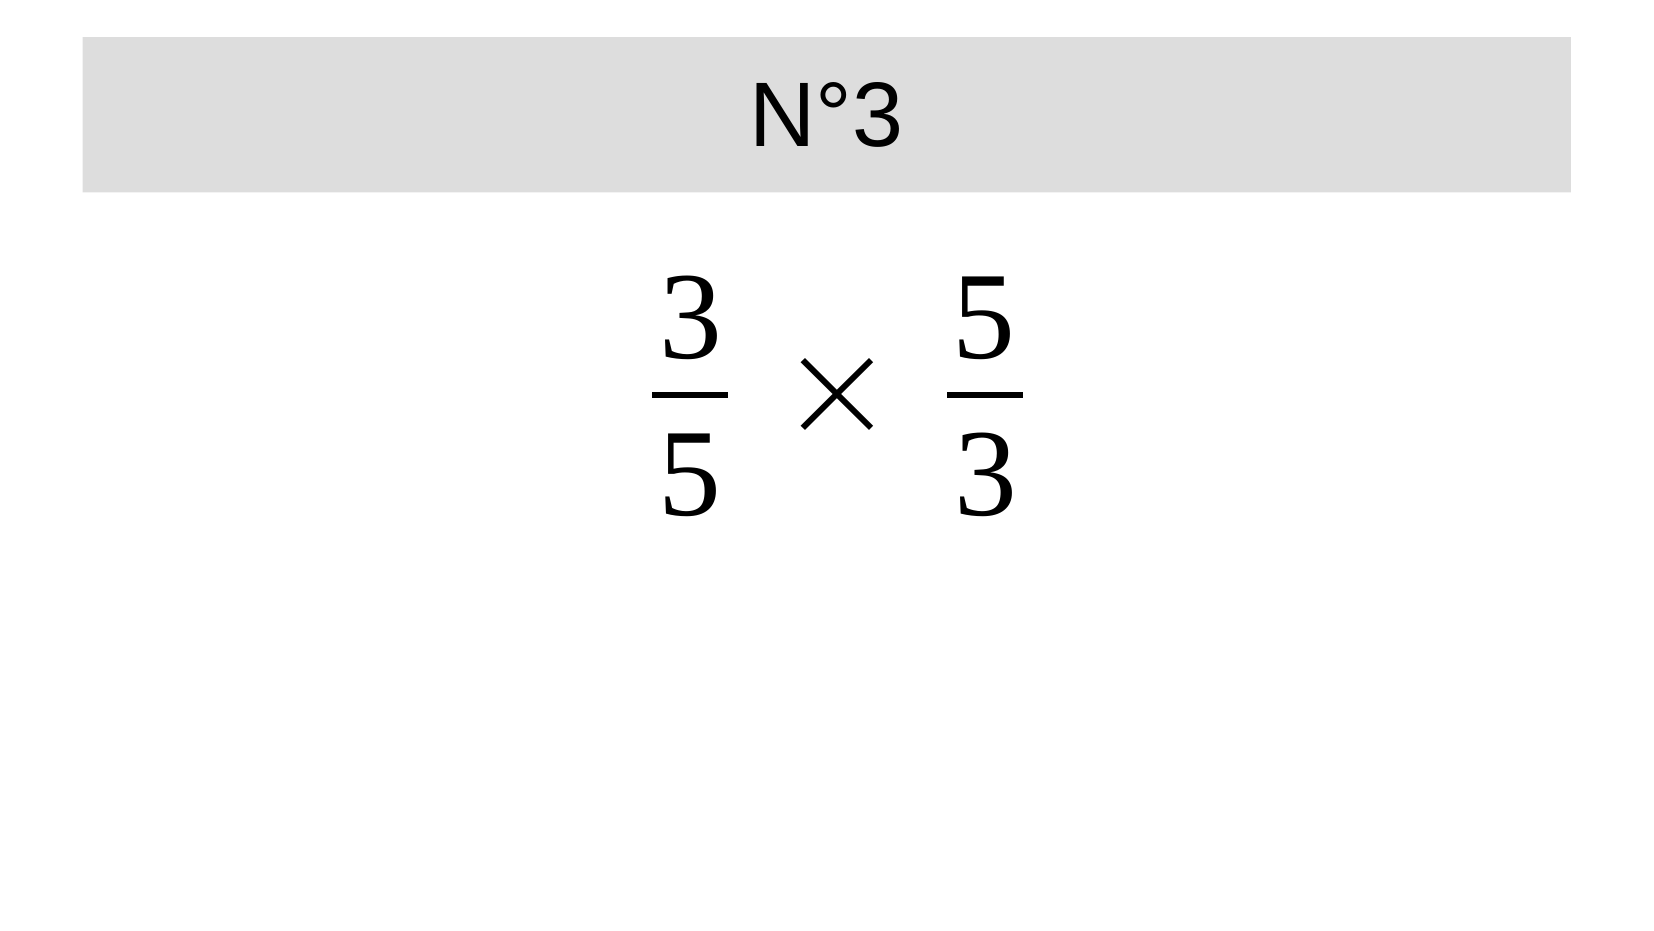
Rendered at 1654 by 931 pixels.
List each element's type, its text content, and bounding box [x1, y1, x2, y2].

chart [639, 248, 1036, 543]
title N°3 [82, 37, 1571, 193]
